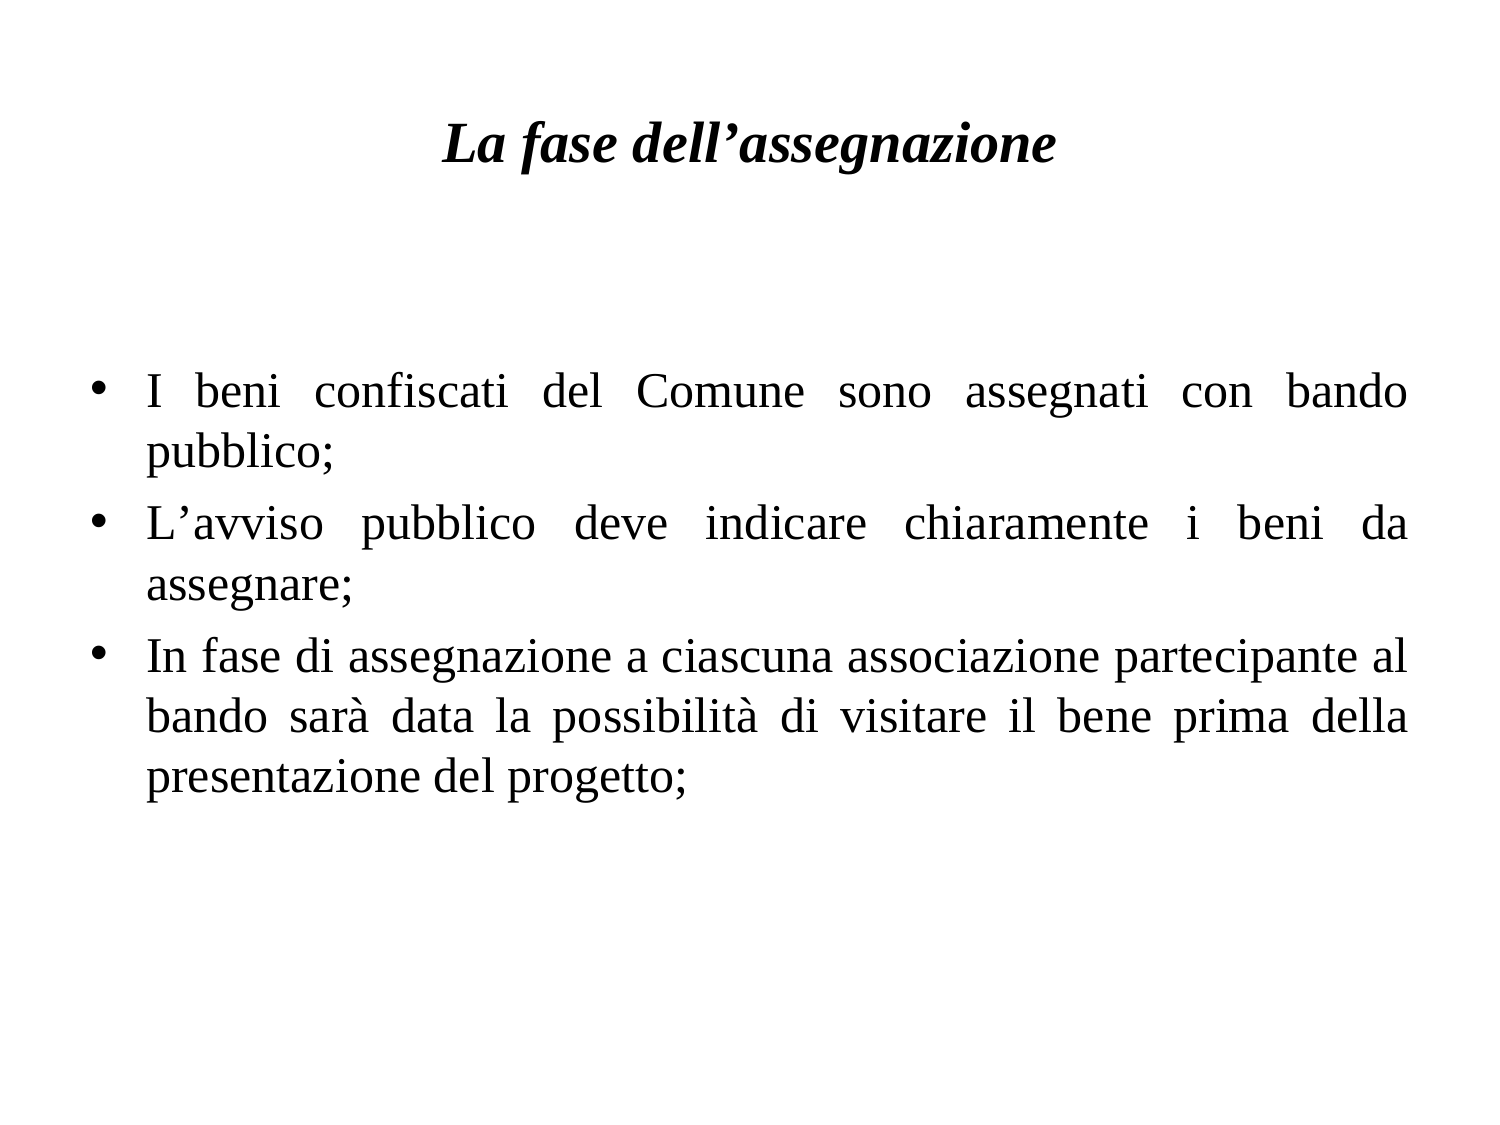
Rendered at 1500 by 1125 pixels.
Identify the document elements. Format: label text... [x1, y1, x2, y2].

title La fase dell’assegnazione [75, 45, 1426, 233]
list I beni confiscati del Comune sono assegnati con bando pubblico; L’avviso pubblico deve indicare chiaramente i beni da assegnare; In fase di assegnazione a ciascuna associazione partecipante al bando sarà data la possibilità di visitare il bene prima della presentazione del progetto; [75, 350, 1426, 1005]
